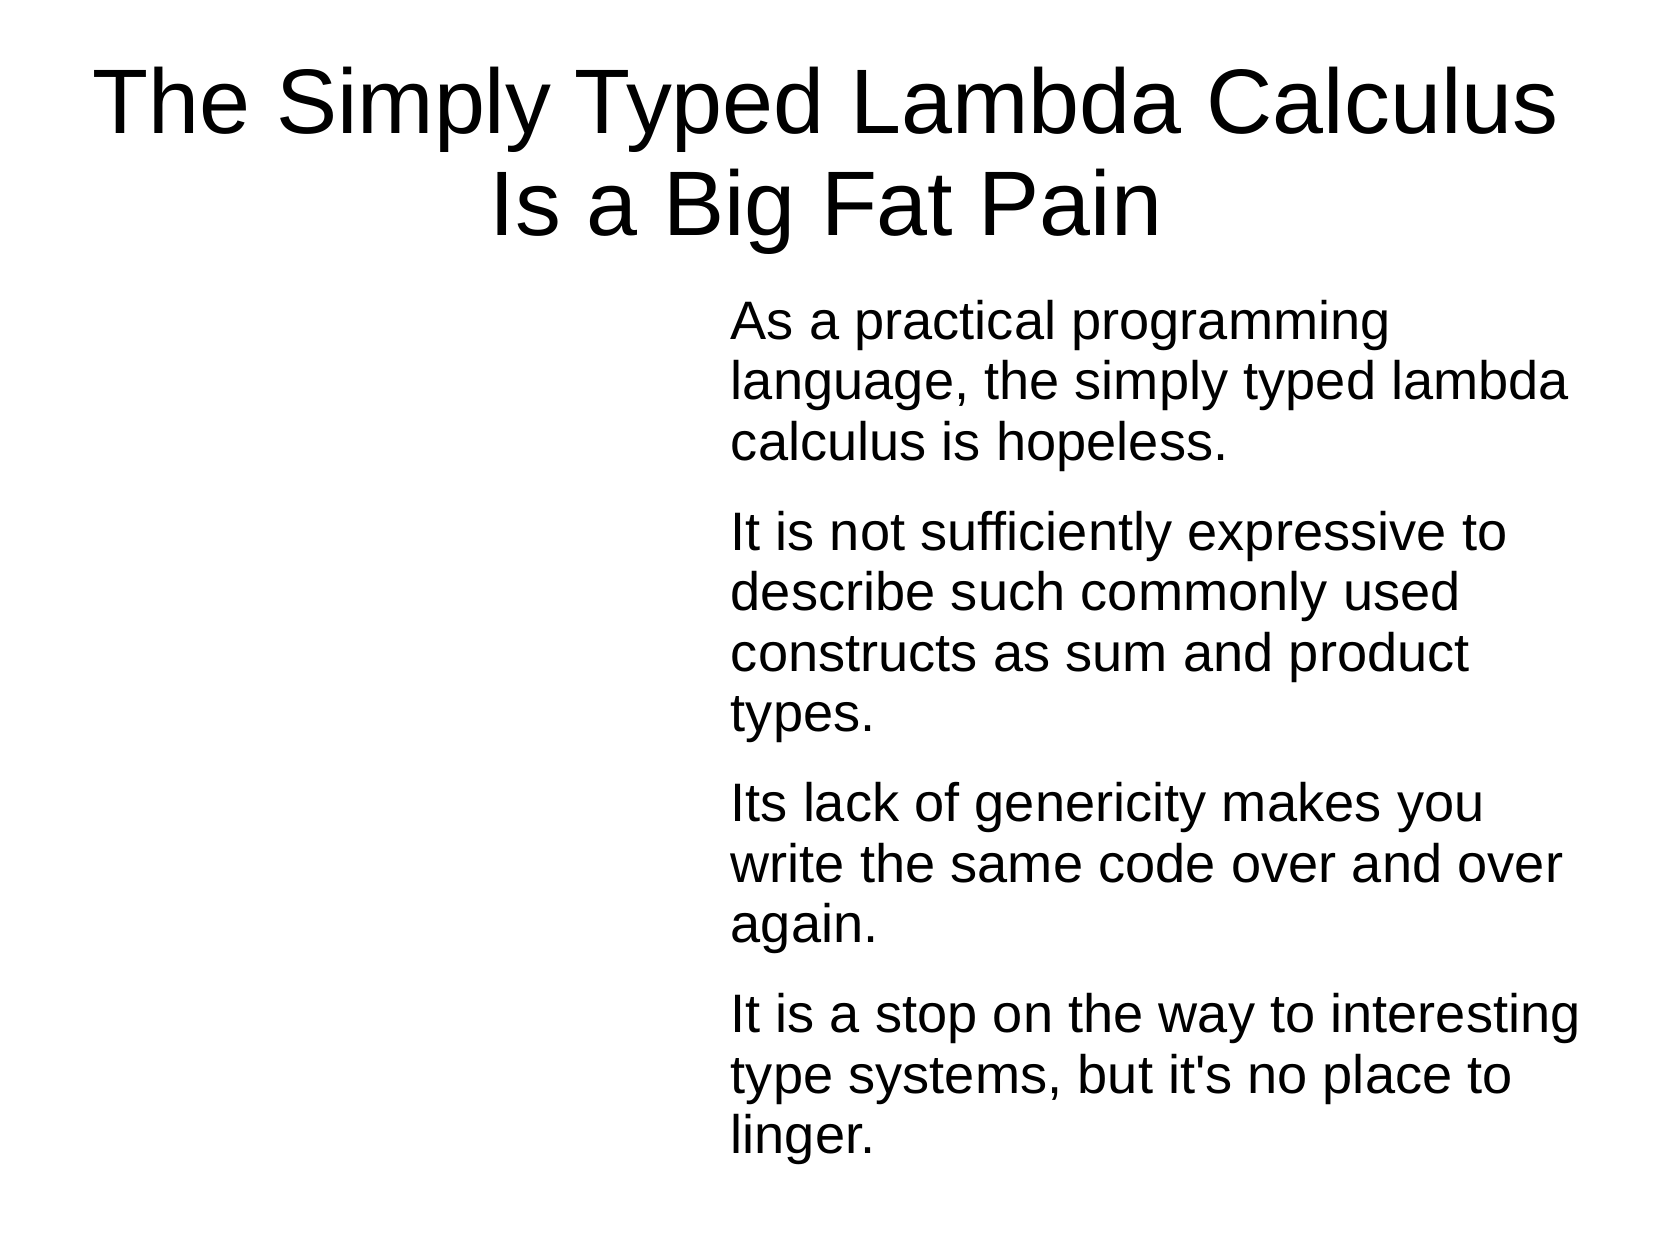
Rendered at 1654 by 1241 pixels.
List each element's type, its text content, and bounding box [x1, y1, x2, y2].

list As a practical programming language, the simply typed lambda calculus is hopeless. It is not sufficiently expressive to describe such commonly used constructs as sum and product types. Its lack of genericity makes you write the same code over and over again. It is a stop on the way to interesting type systems, but it's no place to linger. [660, 290, 1613, 1166]
title The Simply Typed Lambda Calculus Is a Big Fat Pain [82, 49, 1571, 257]
